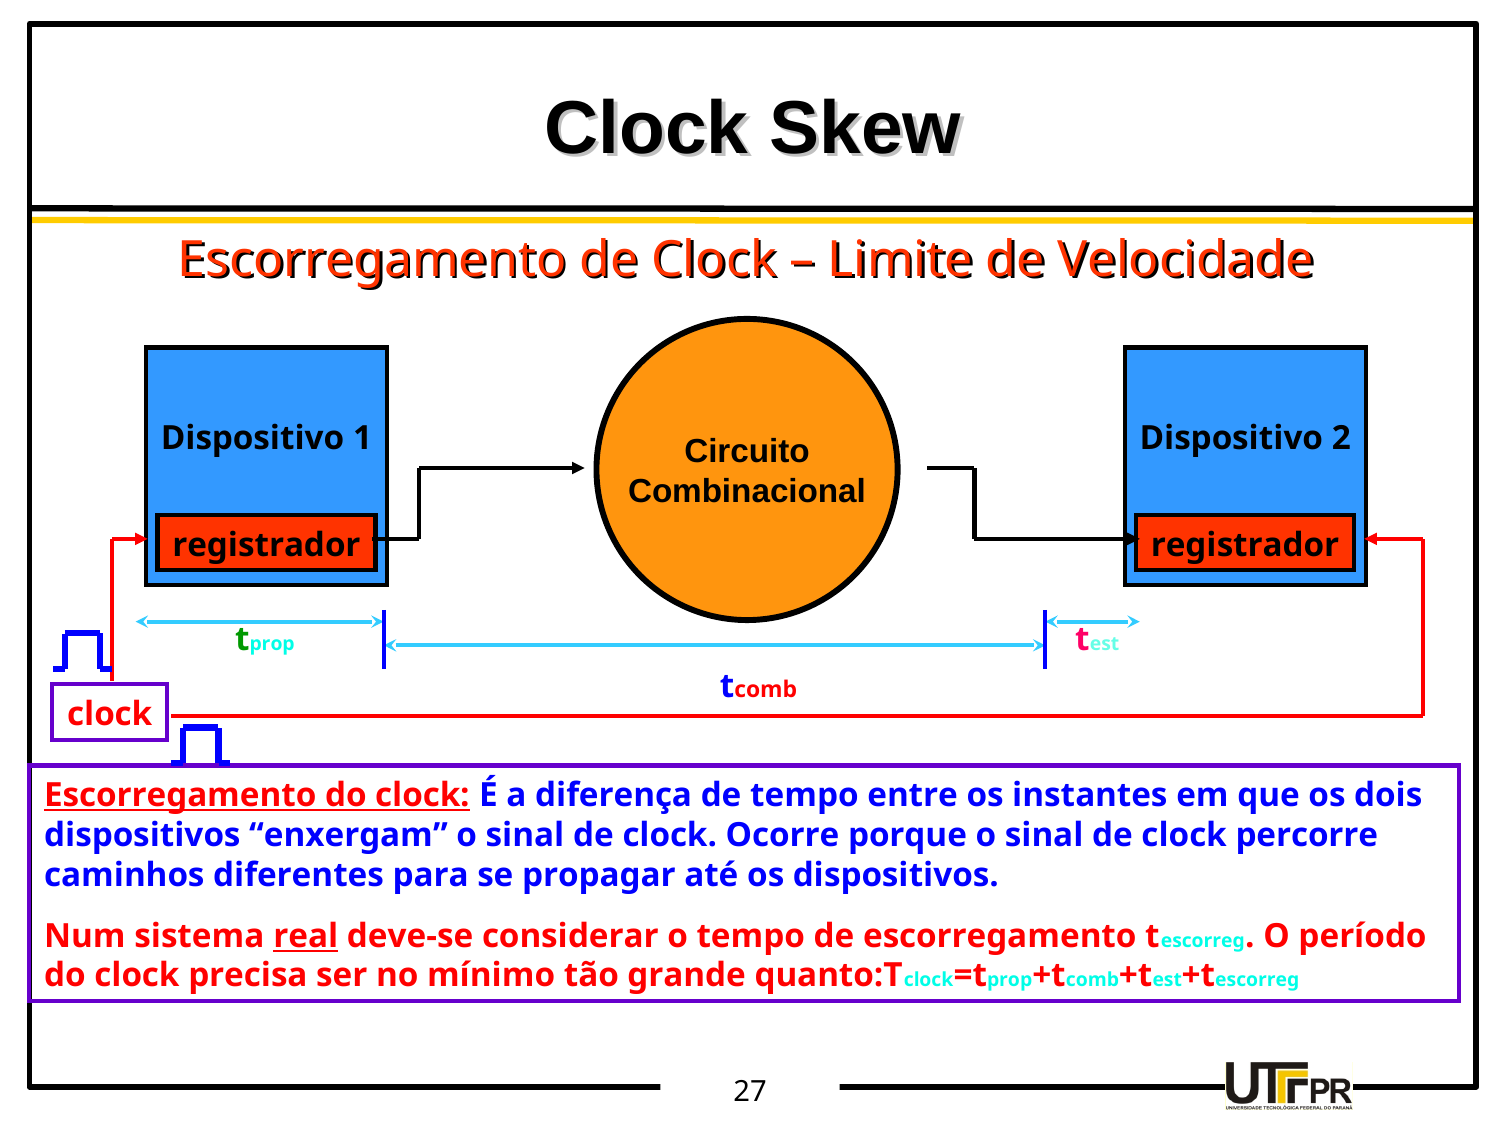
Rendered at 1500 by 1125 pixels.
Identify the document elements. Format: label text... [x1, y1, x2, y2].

picture [1225, 1062, 1353, 1110]
text_box Escorregamento do clock: É a diferença de tempo entre os instantes em que os dois dispositivos “enxergam” o sinal de clock. Ocorre porque o sinal de clock percorre caminhos diferentes para se propagar até os dispositivos. Num sistema real deve-se considerar o tempo de escorregamento tescorreg. O período do clock precisa ser no mínimo tão grande quanto:Tclock=tprop+tcomb+test+tescorreg [29, 765, 1459, 1002]
text_box Dispositivo 2 [1124, 580, 1366, 585]
text_box tprop [220, 609, 310, 666]
text_box test [1060, 609, 1134, 666]
text_box Dispositivo 1 [146, 580, 388, 585]
text_box Escorregamento de Clock – Limite de Velocidade [76, 225, 1416, 580]
text_box tcomb [705, 656, 813, 713]
text_box Circuito Combinacional [644, 580, 850, 621]
title Clock Skew [29, 85, 1477, 180]
text_box clock [52, 684, 168, 740]
